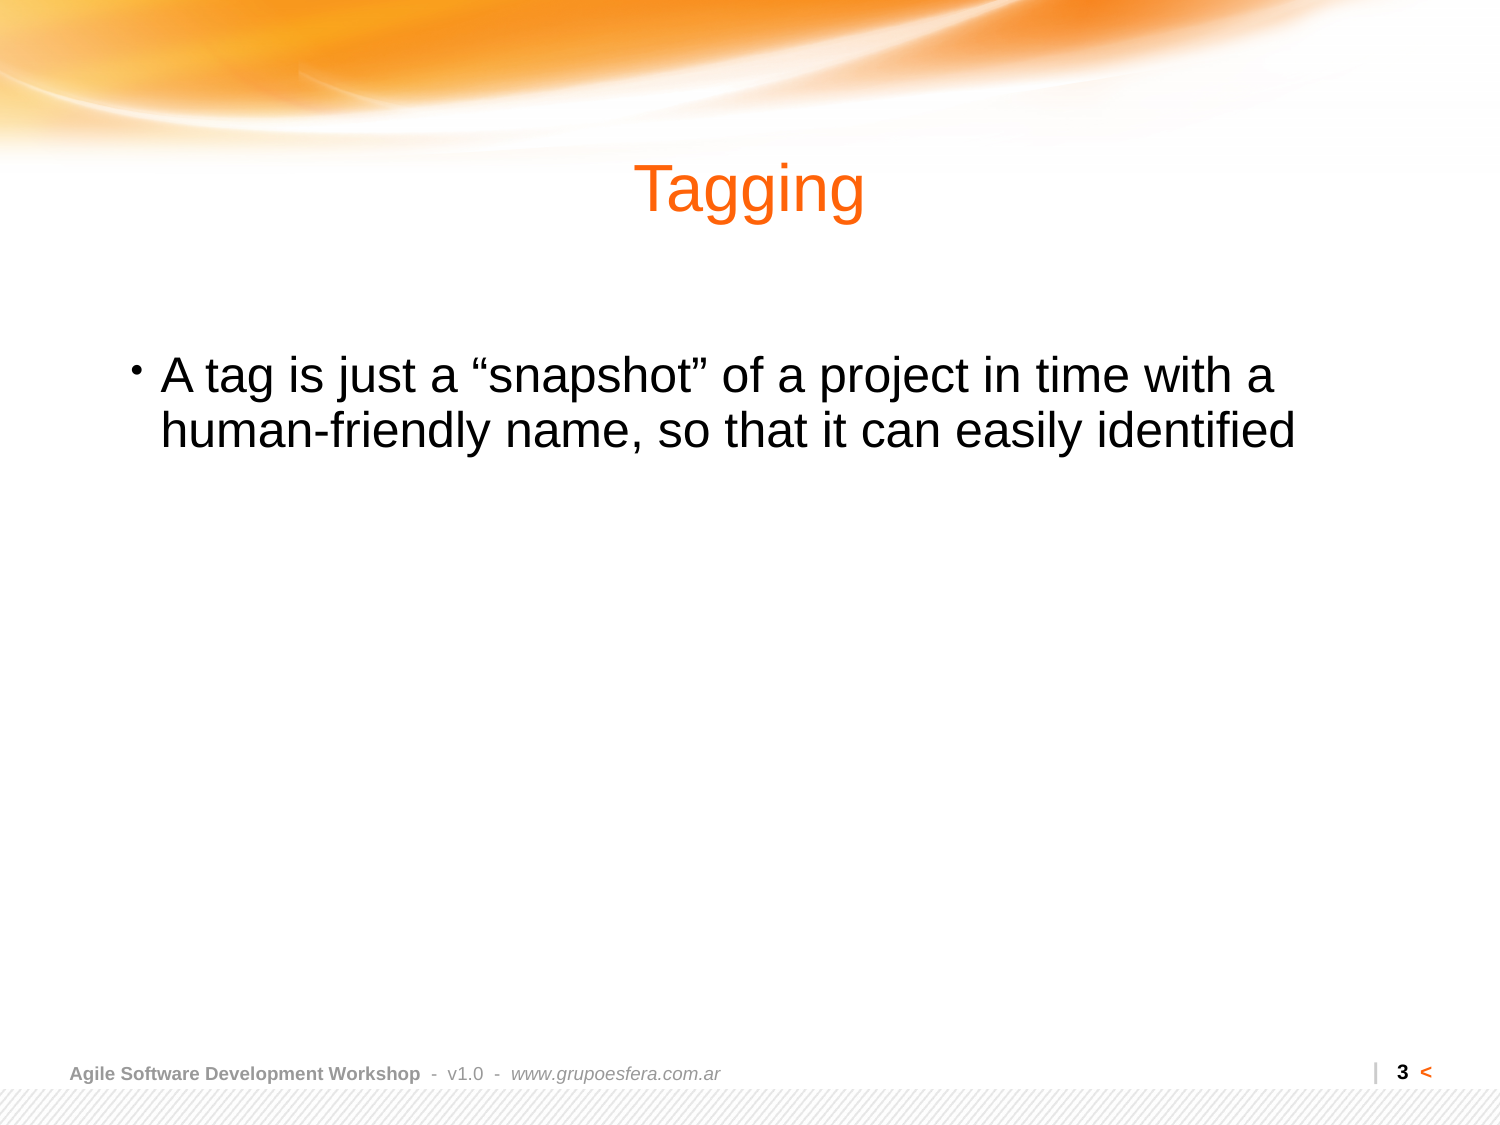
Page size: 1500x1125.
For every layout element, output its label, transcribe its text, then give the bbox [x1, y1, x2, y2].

list A tag is just a “snapshot” of a project in time with a human-friendly name, so that it can easily identified [130, 346, 1363, 1002]
title Tagging [143, 133, 1357, 247]
picture [0, 1089, 1500, 1125]
picture [0, 0, 1500, 174]
